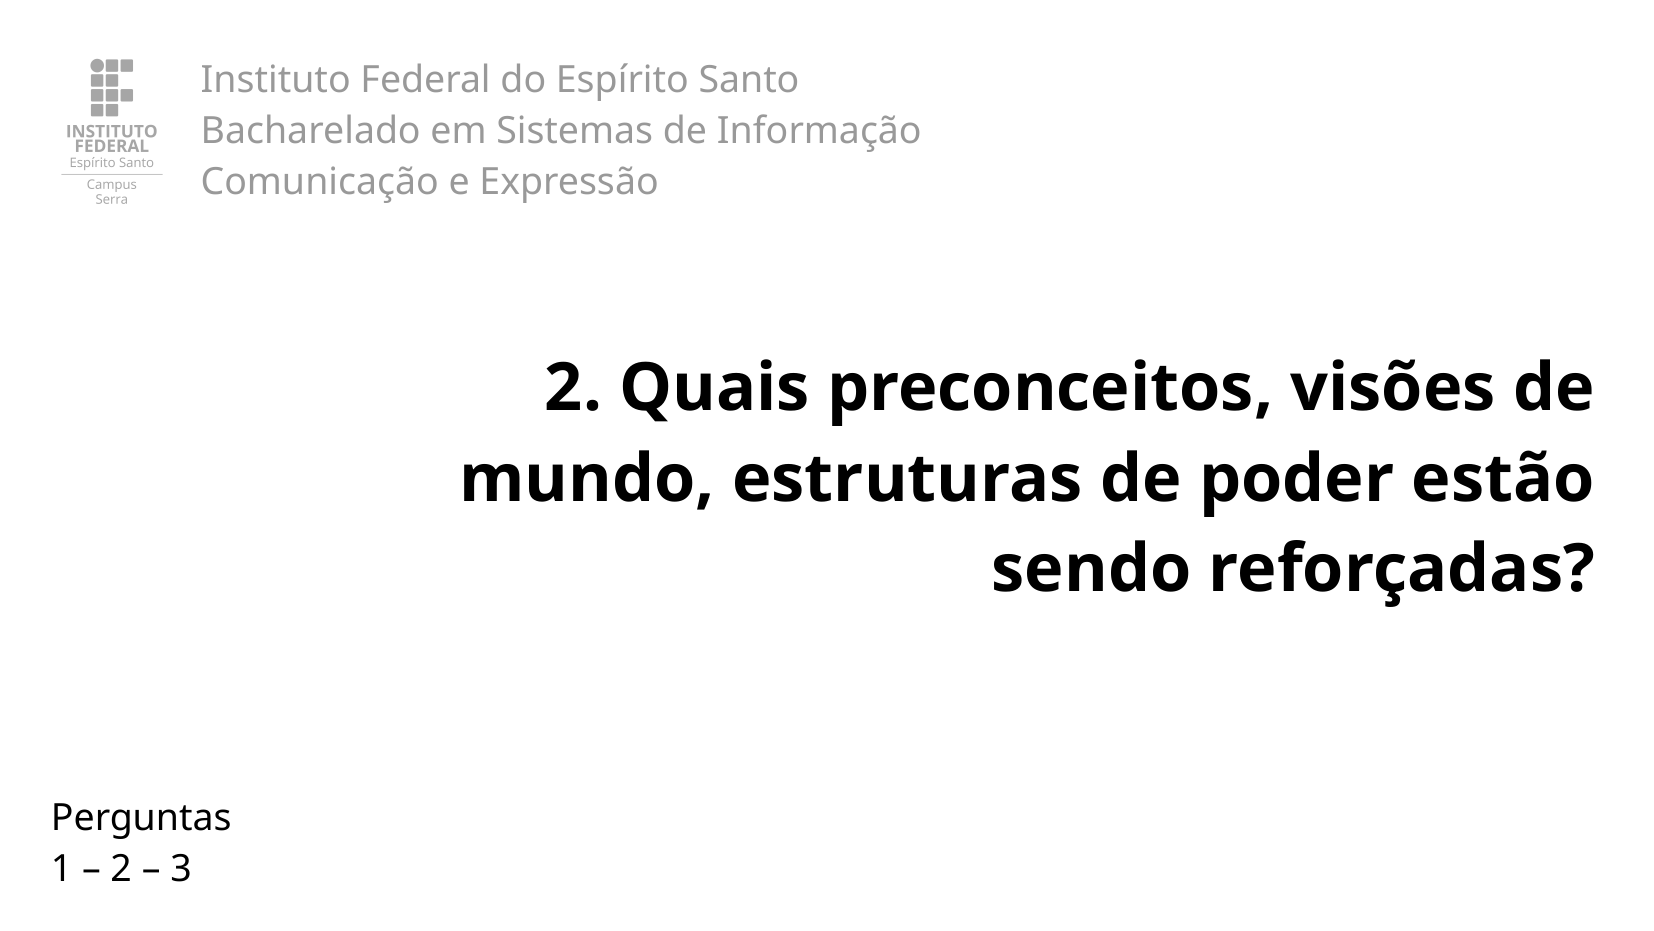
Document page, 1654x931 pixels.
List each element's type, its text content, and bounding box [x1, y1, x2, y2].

subtitle Perguntas 1 – 2 – 3 [50, 788, 547, 894]
title Instituto Federal do Espírito Santo Bacharelado em Sistemas de Informação Comunicação e Expressão [200, 50, 1202, 208]
text_box [47, 39, 191, 215]
title 2. Quais preconceitos, visões de mundo, estruturas de poder estão sendo reforçadas? [400, 288, 1596, 663]
